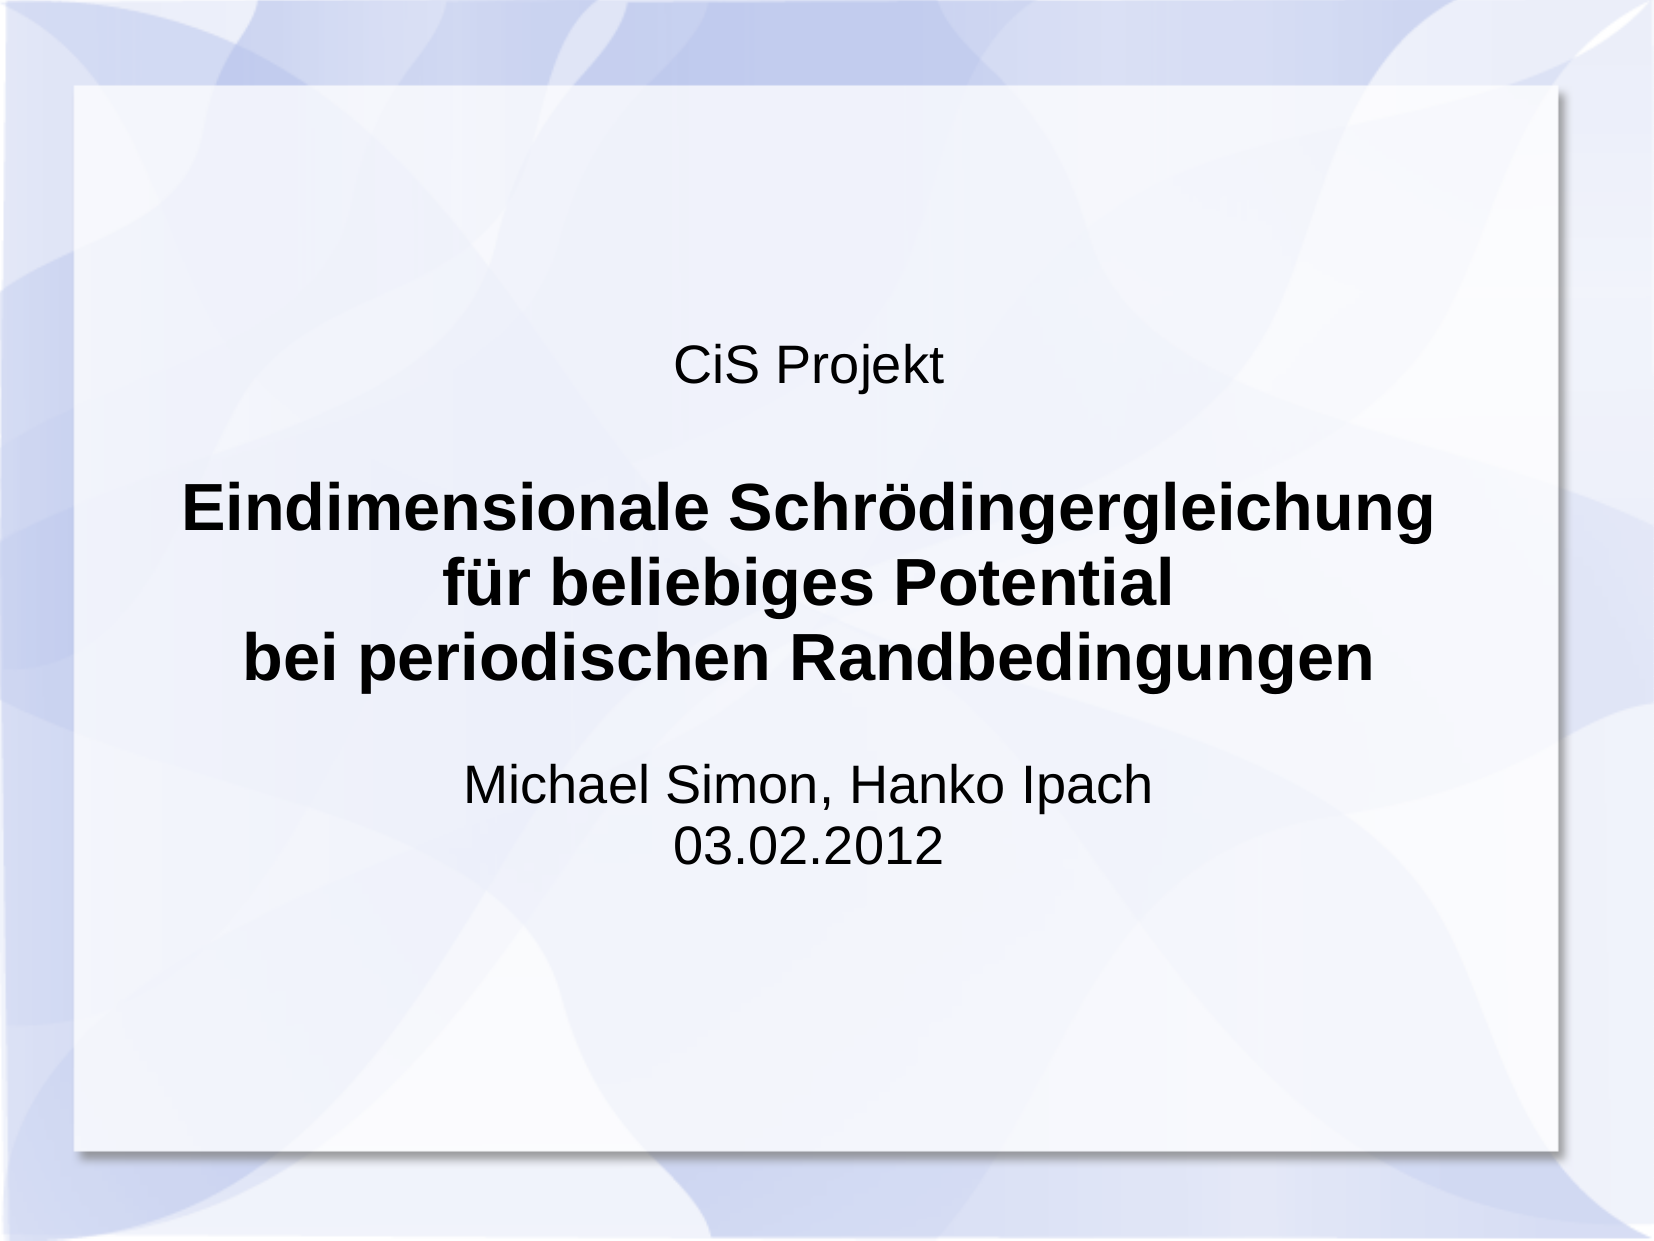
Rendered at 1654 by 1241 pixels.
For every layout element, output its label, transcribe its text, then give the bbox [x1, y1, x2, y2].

subtitle CiS Projekt Eindimensionale Schrödingergleichung für beliebiges Potential bei periodischen Randbedingungen Michael Simon, Hanko Ipach 03.02.2012 [129, 118, 1489, 1093]
picture [0, 0, 1654, 1241]
